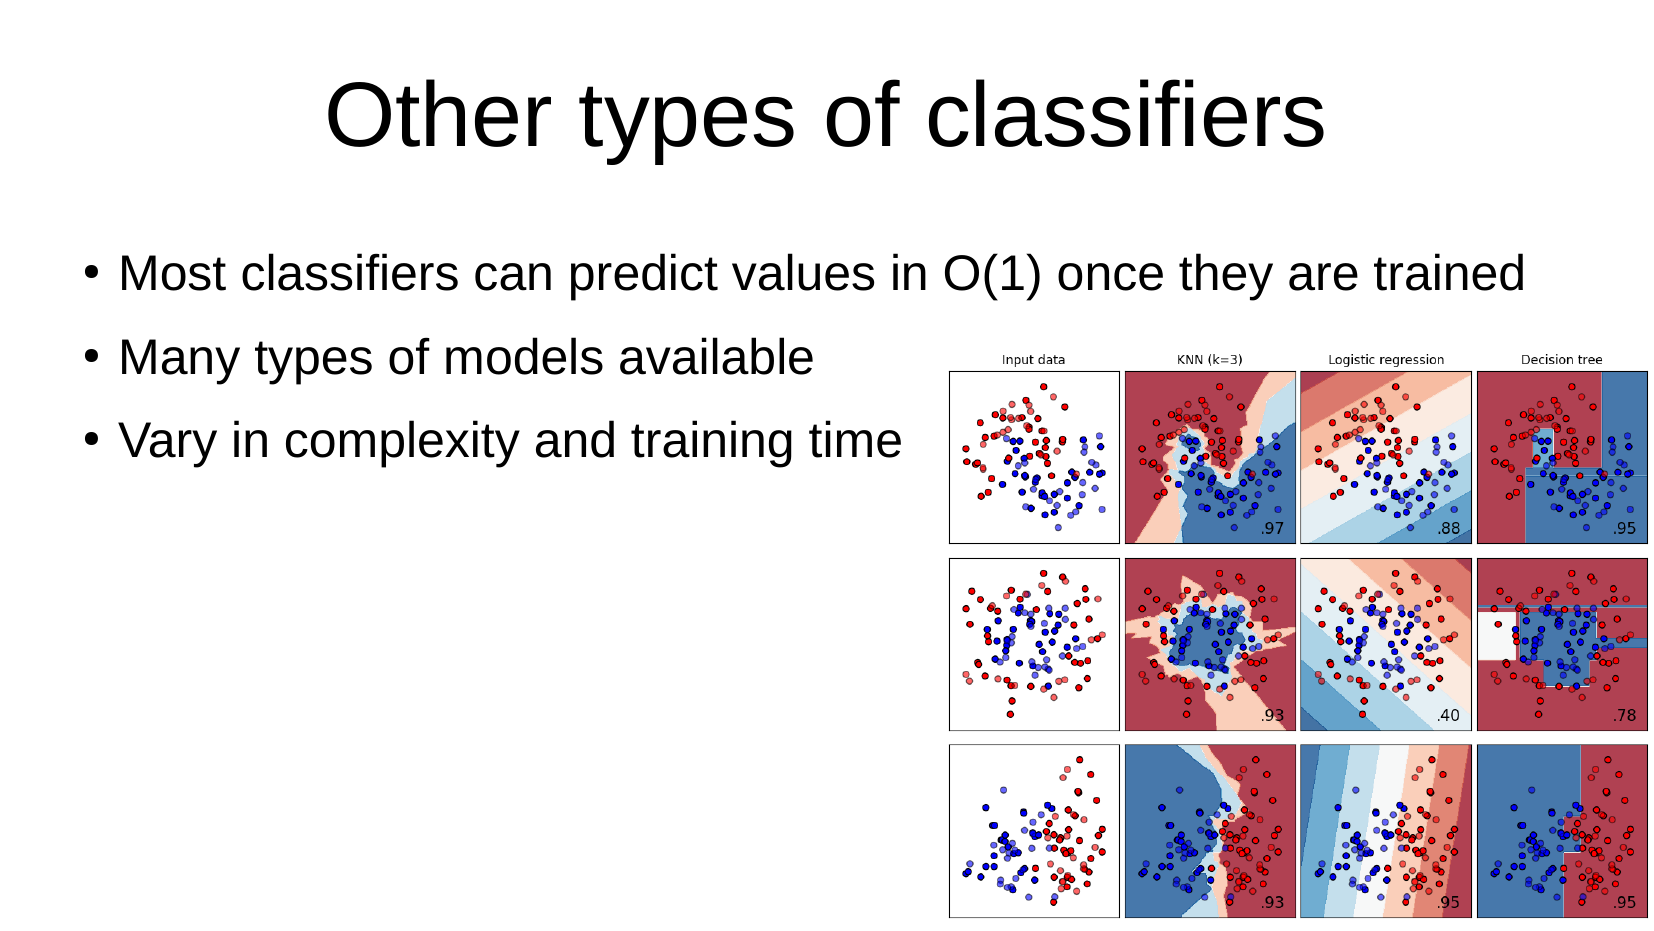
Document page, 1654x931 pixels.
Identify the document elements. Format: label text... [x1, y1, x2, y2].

chart [782, 411, 794, 440]
picture [945, 350, 1651, 926]
subtitle Most classifiers can predict values in O(1) once they are trained Many types of models available Vary in complexity and training time [82, 217, 1571, 758]
title Other types of classifiers [82, 37, 1571, 193]
